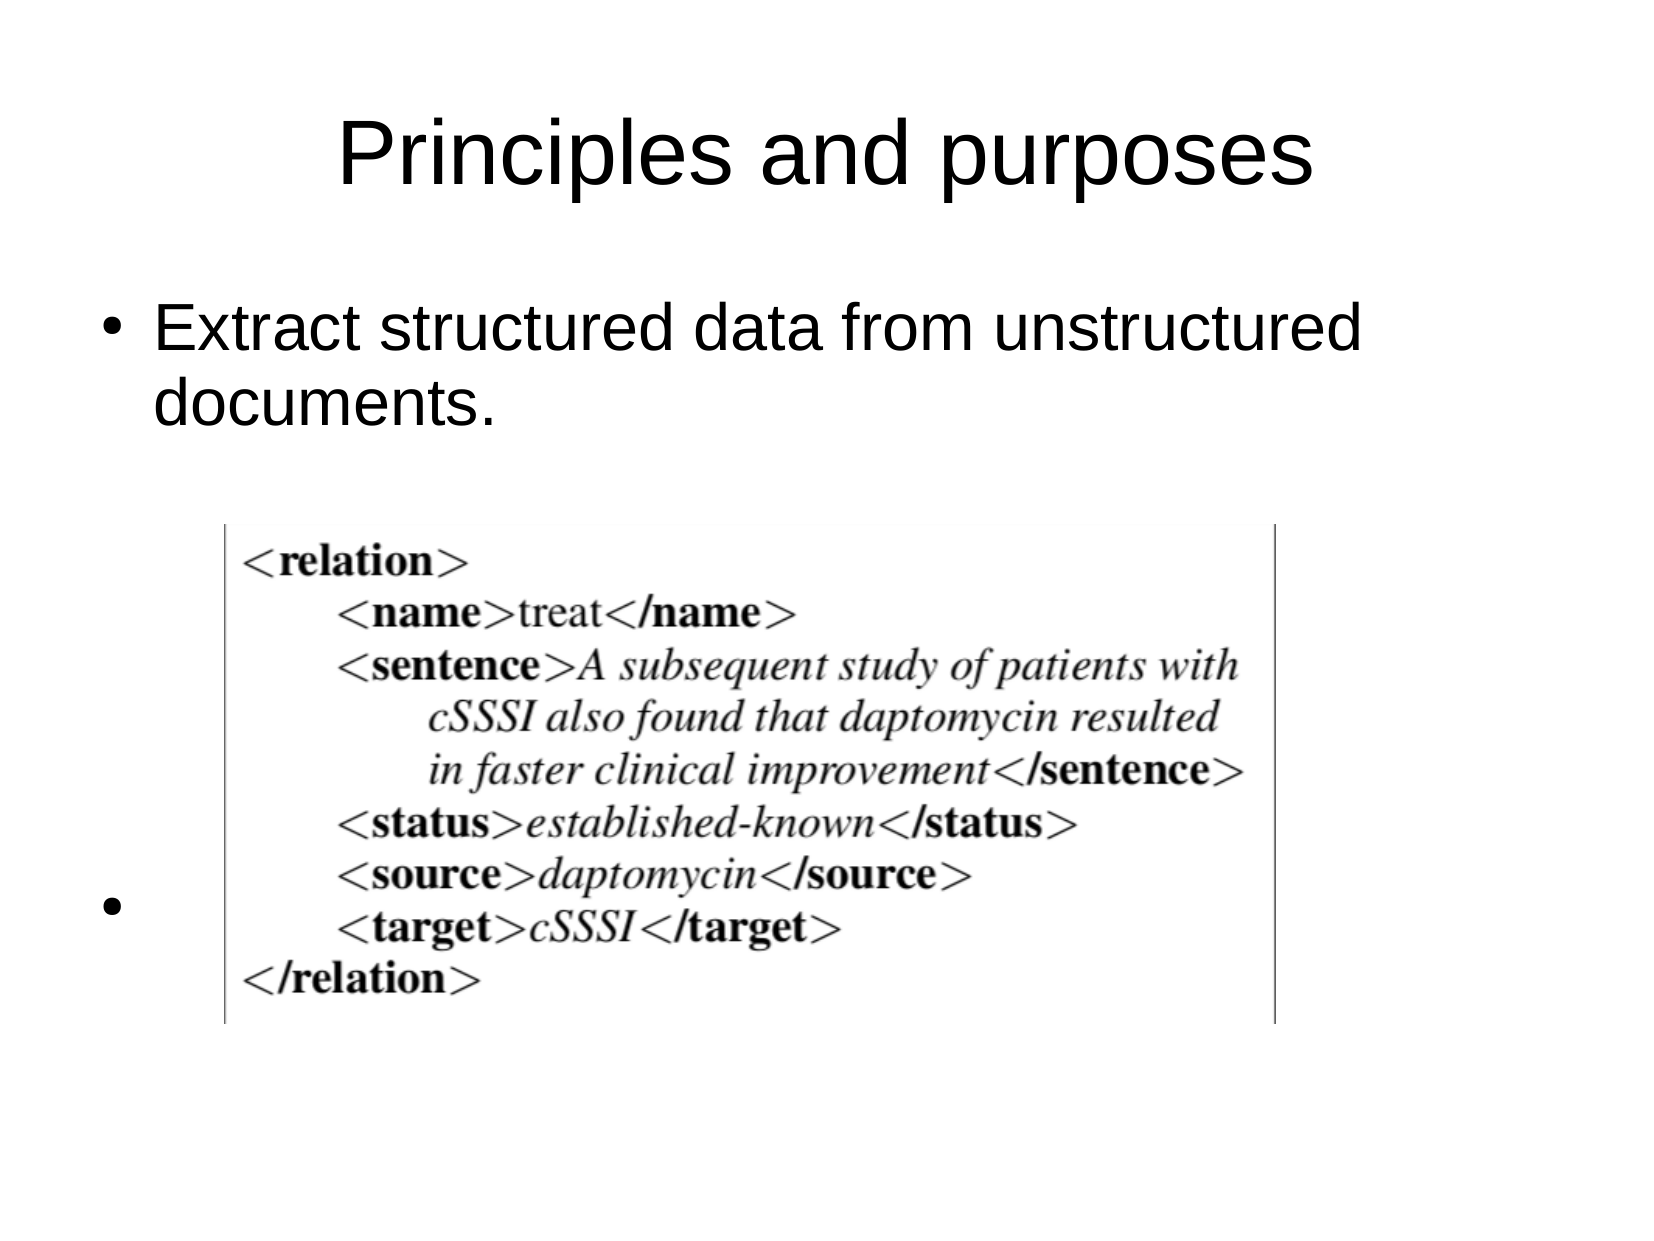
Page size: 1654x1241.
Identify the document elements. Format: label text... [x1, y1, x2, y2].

picture [224, 524, 1276, 1024]
list Extract structured data from unstructured documents. [82, 290, 1571, 1010]
title Principles and purposes [82, 49, 1571, 257]
